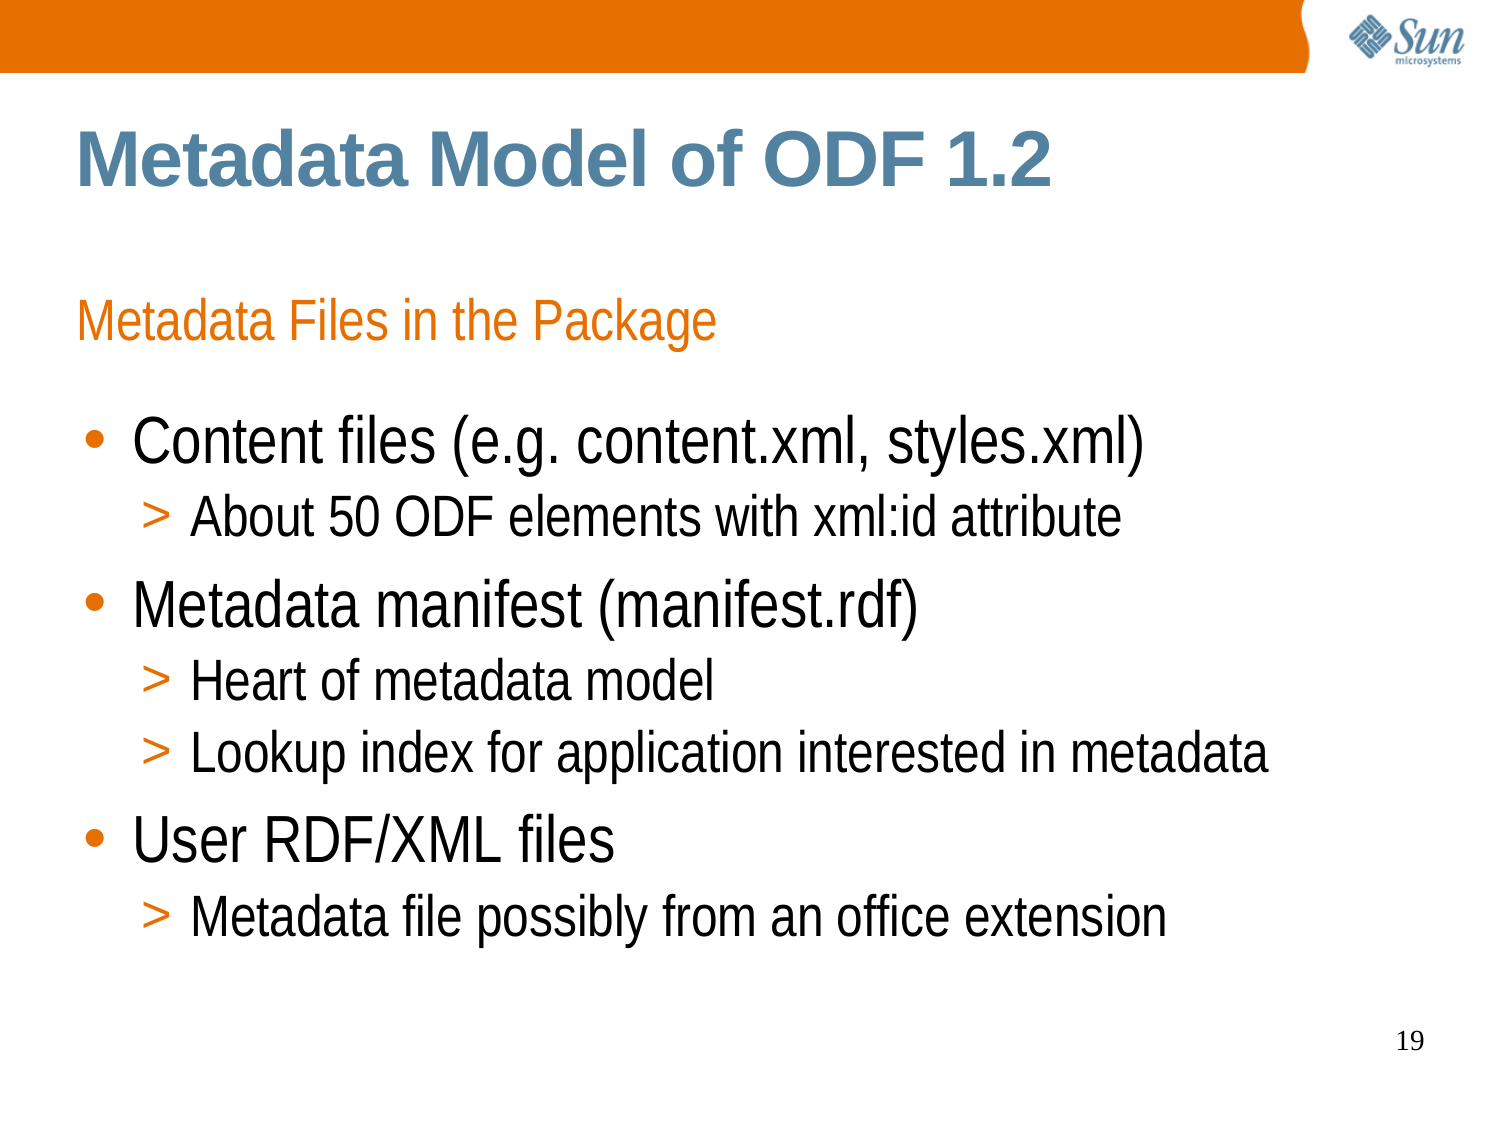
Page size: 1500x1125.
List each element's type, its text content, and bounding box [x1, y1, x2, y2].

title Metadata Model of ODF 1.2 [75, 123, 1437, 227]
picture [0, 0, 1500, 73]
text_box Metadata Files in the Package [76, 295, 1344, 364]
list Content files (e.g. content.xml, styles.xml) About 50 ODF elements with xml:id attribute Metadata manifest (manifest.rdf) Heart of metadata model Lookup index for application interested in metadata User RDF/XML files Metadata file possibly from an office extension [64, 411, 1401, 978]
